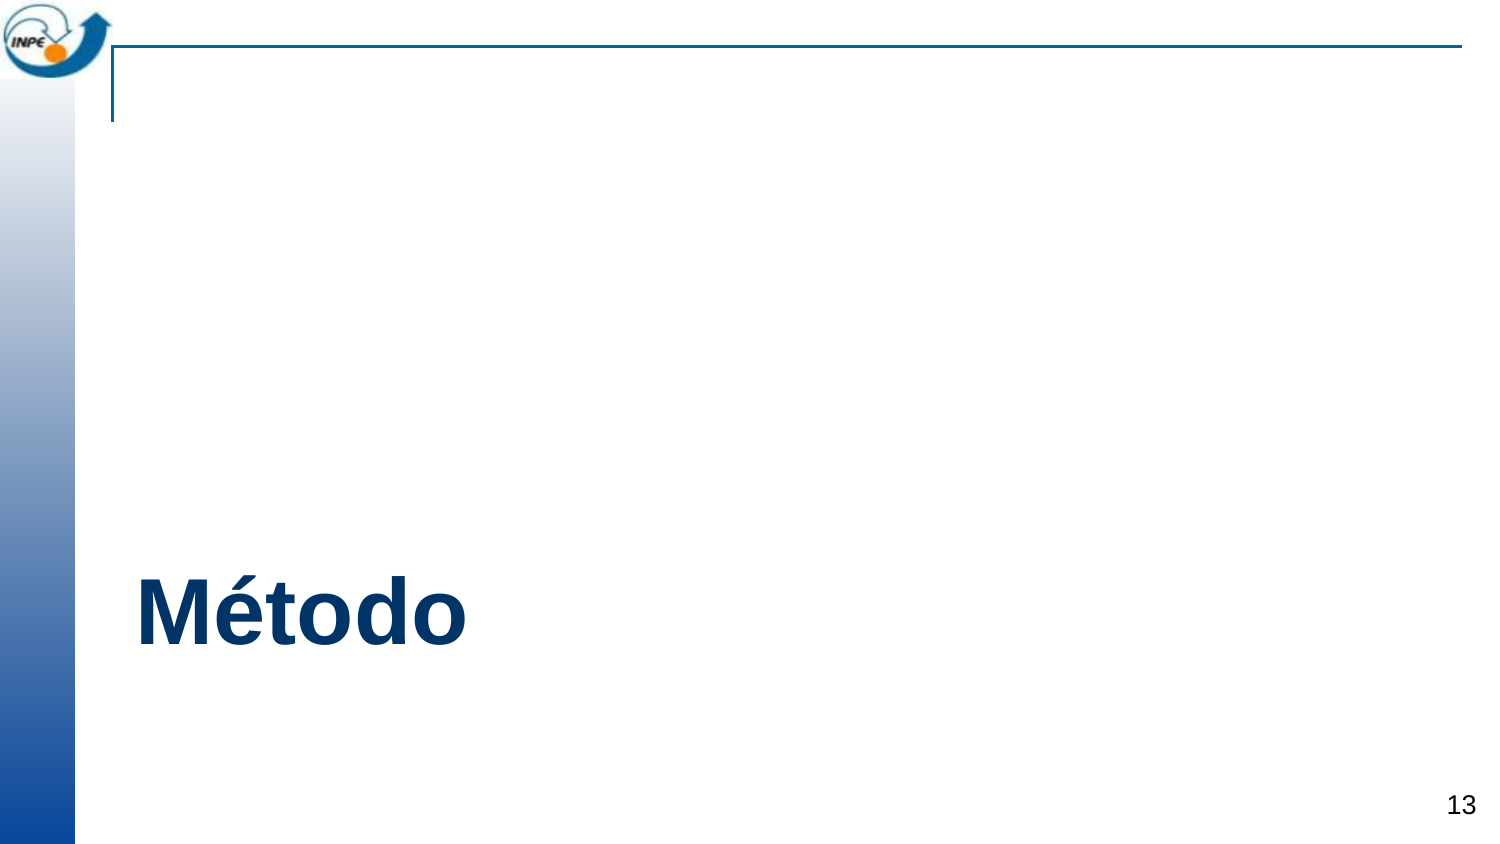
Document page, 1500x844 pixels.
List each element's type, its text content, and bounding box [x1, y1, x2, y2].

slide_number <number> [1403, 779, 1494, 844]
title Método [118, 542, 1394, 710]
picture [0, 0, 113, 79]
